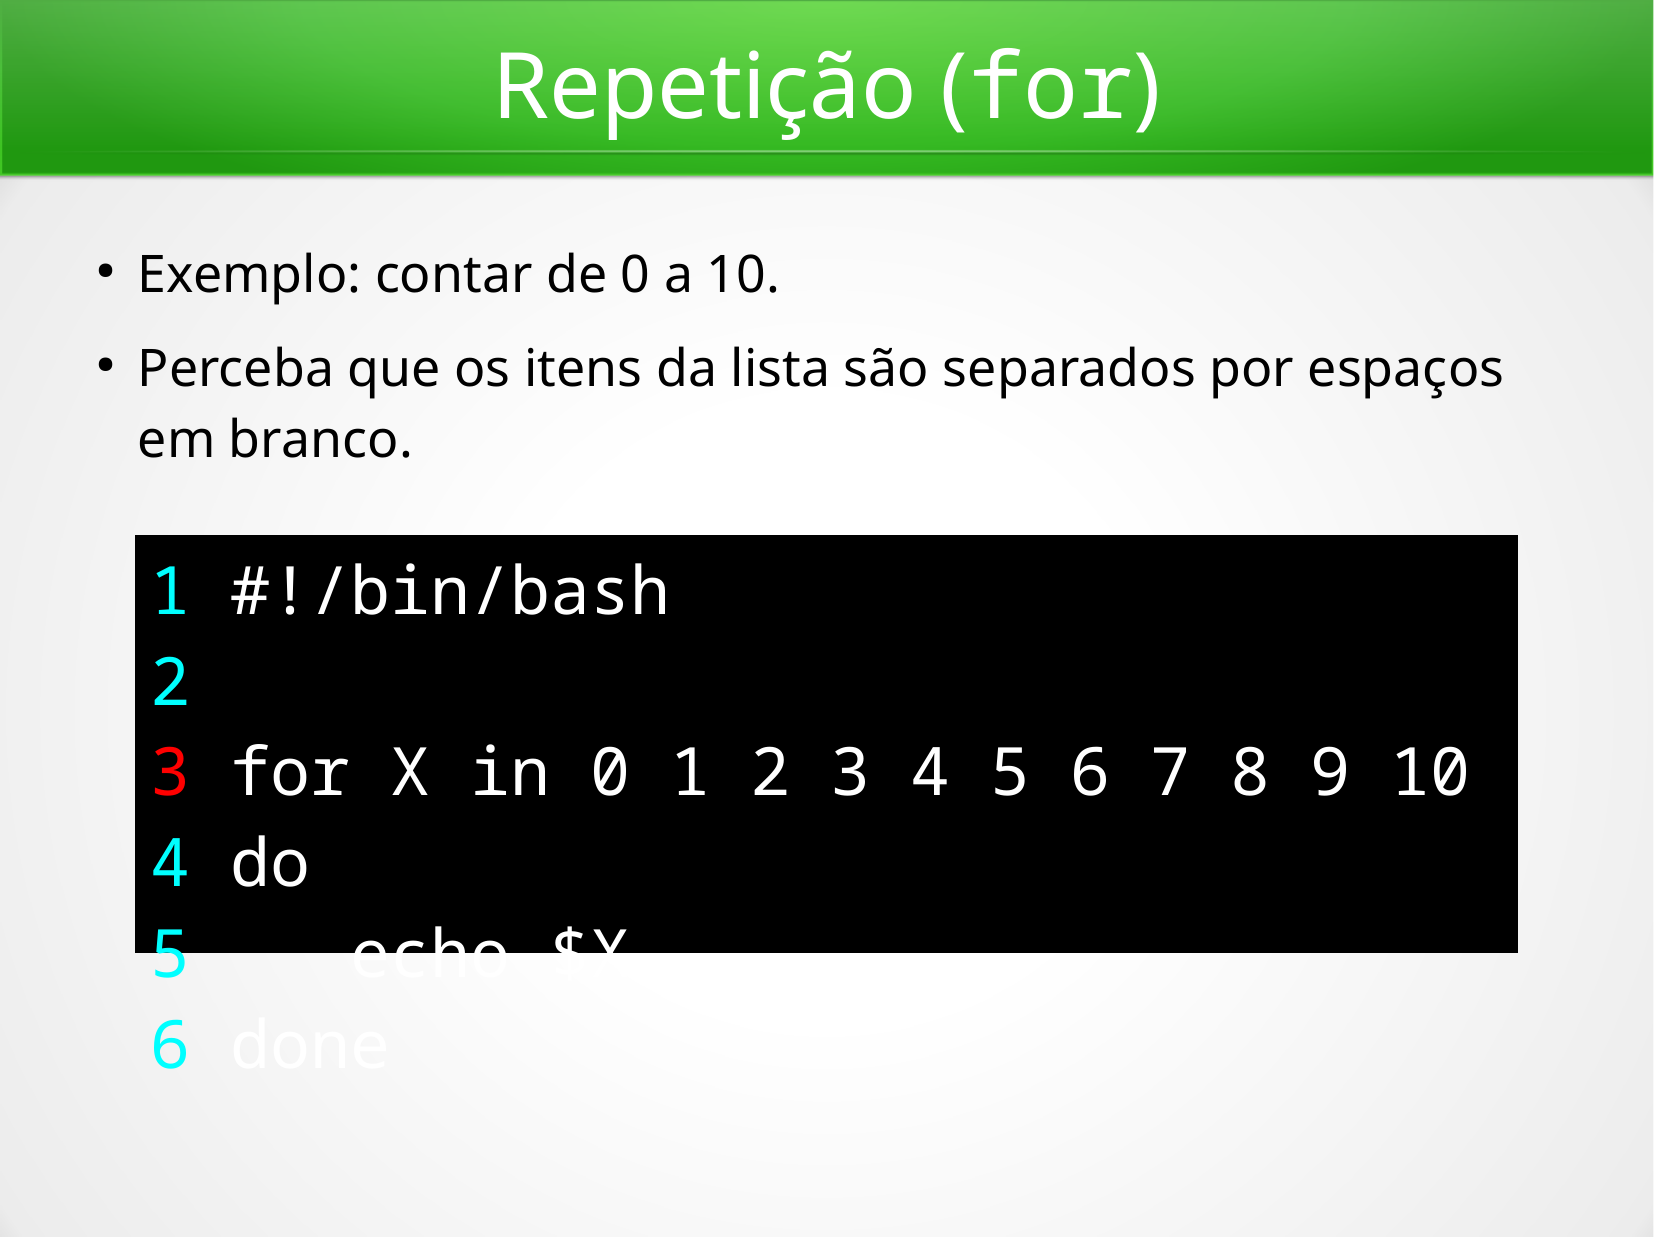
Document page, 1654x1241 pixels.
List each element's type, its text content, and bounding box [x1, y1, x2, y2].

list Exemplo: contar de 0 a 10. Perceba que os itens da lista são separados por espaços em branco. [82, 237, 1571, 473]
picture [0, 0, 1654, 1237]
title Repetição (for) [82, 11, 1571, 154]
text_box 1 #!/bin/bash 2 3 for X in 0 1 2 3 4 5 6 7 8 9 10 4 do 5 echo $X 6 done [135, 535, 1518, 953]
